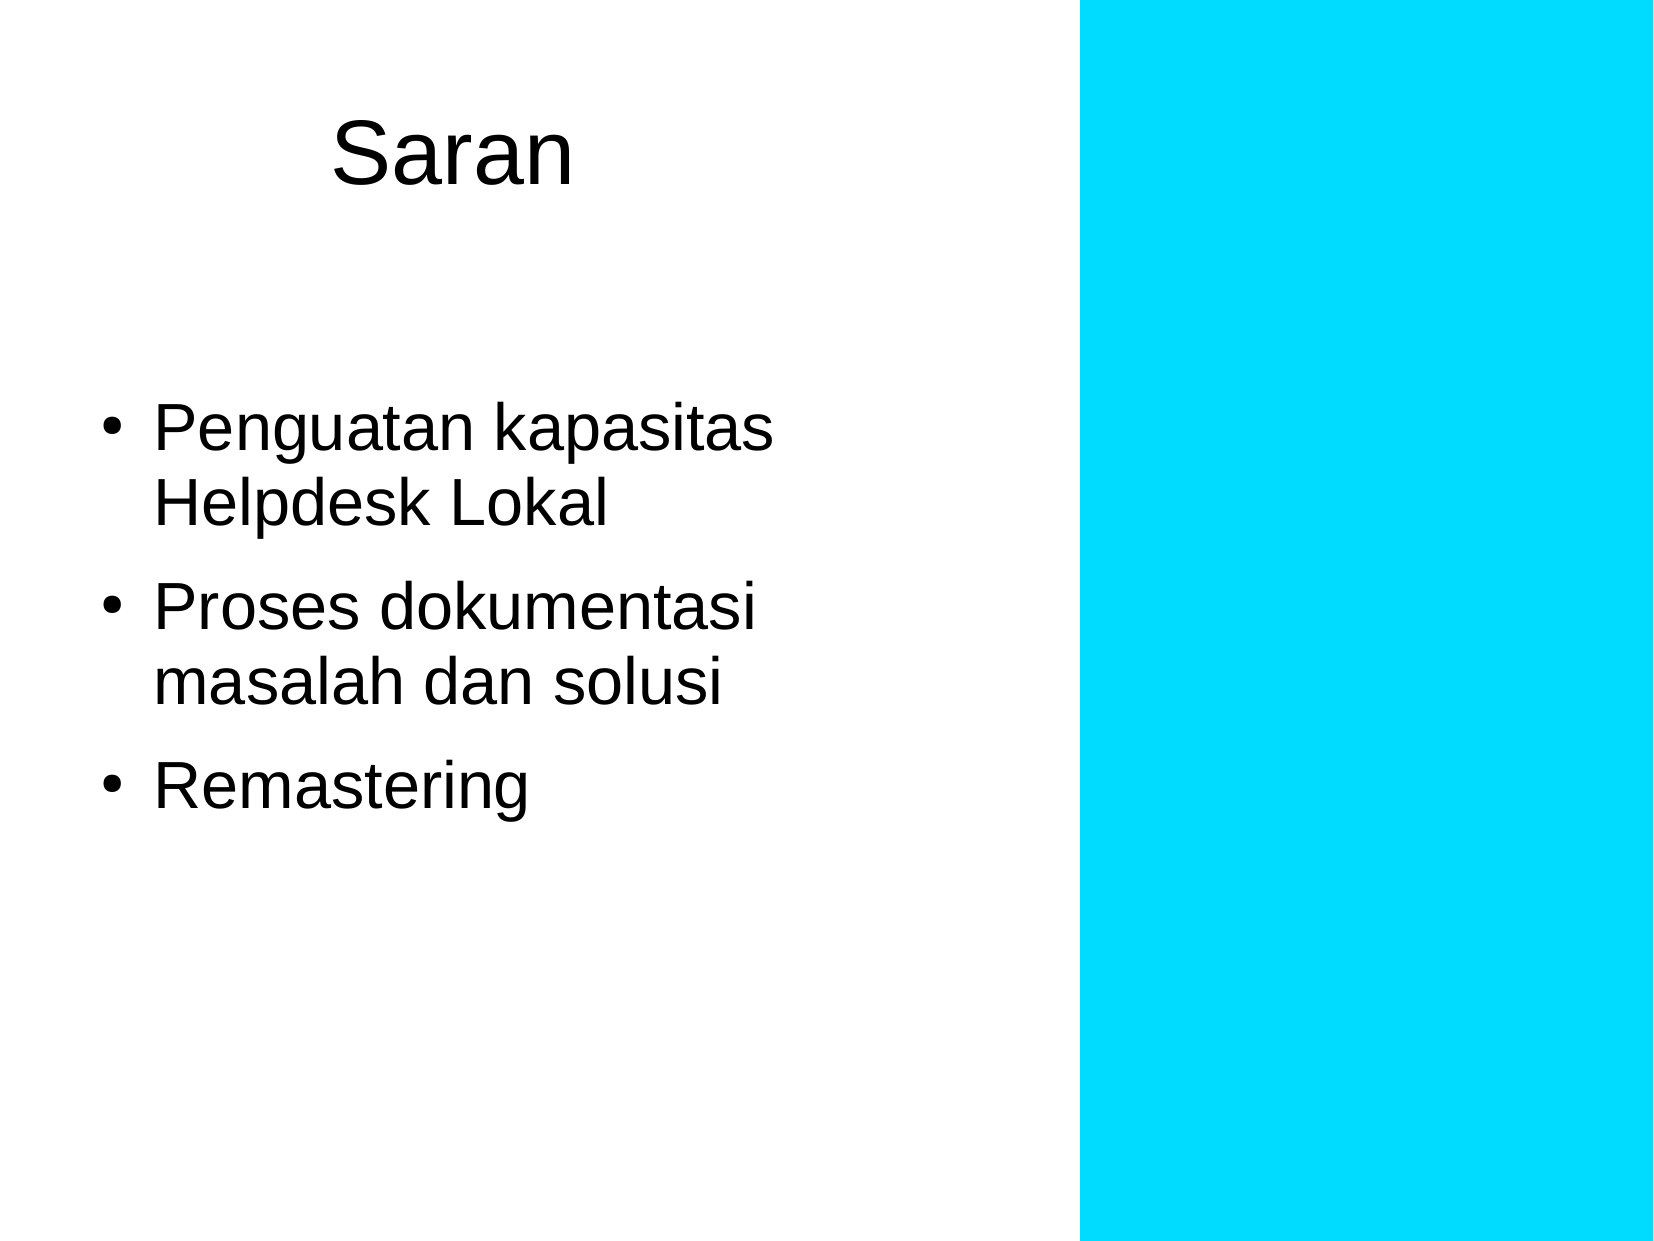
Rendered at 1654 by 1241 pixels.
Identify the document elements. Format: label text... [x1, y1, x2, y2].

list Penguatan kapasitas Helpdesk Lokal Proses dokumentasi masalah dan solusi Remastering [82, 390, 961, 1156]
title Saran [330, 49, 601, 257]
text_box [1080, 0, 1654, 1241]
